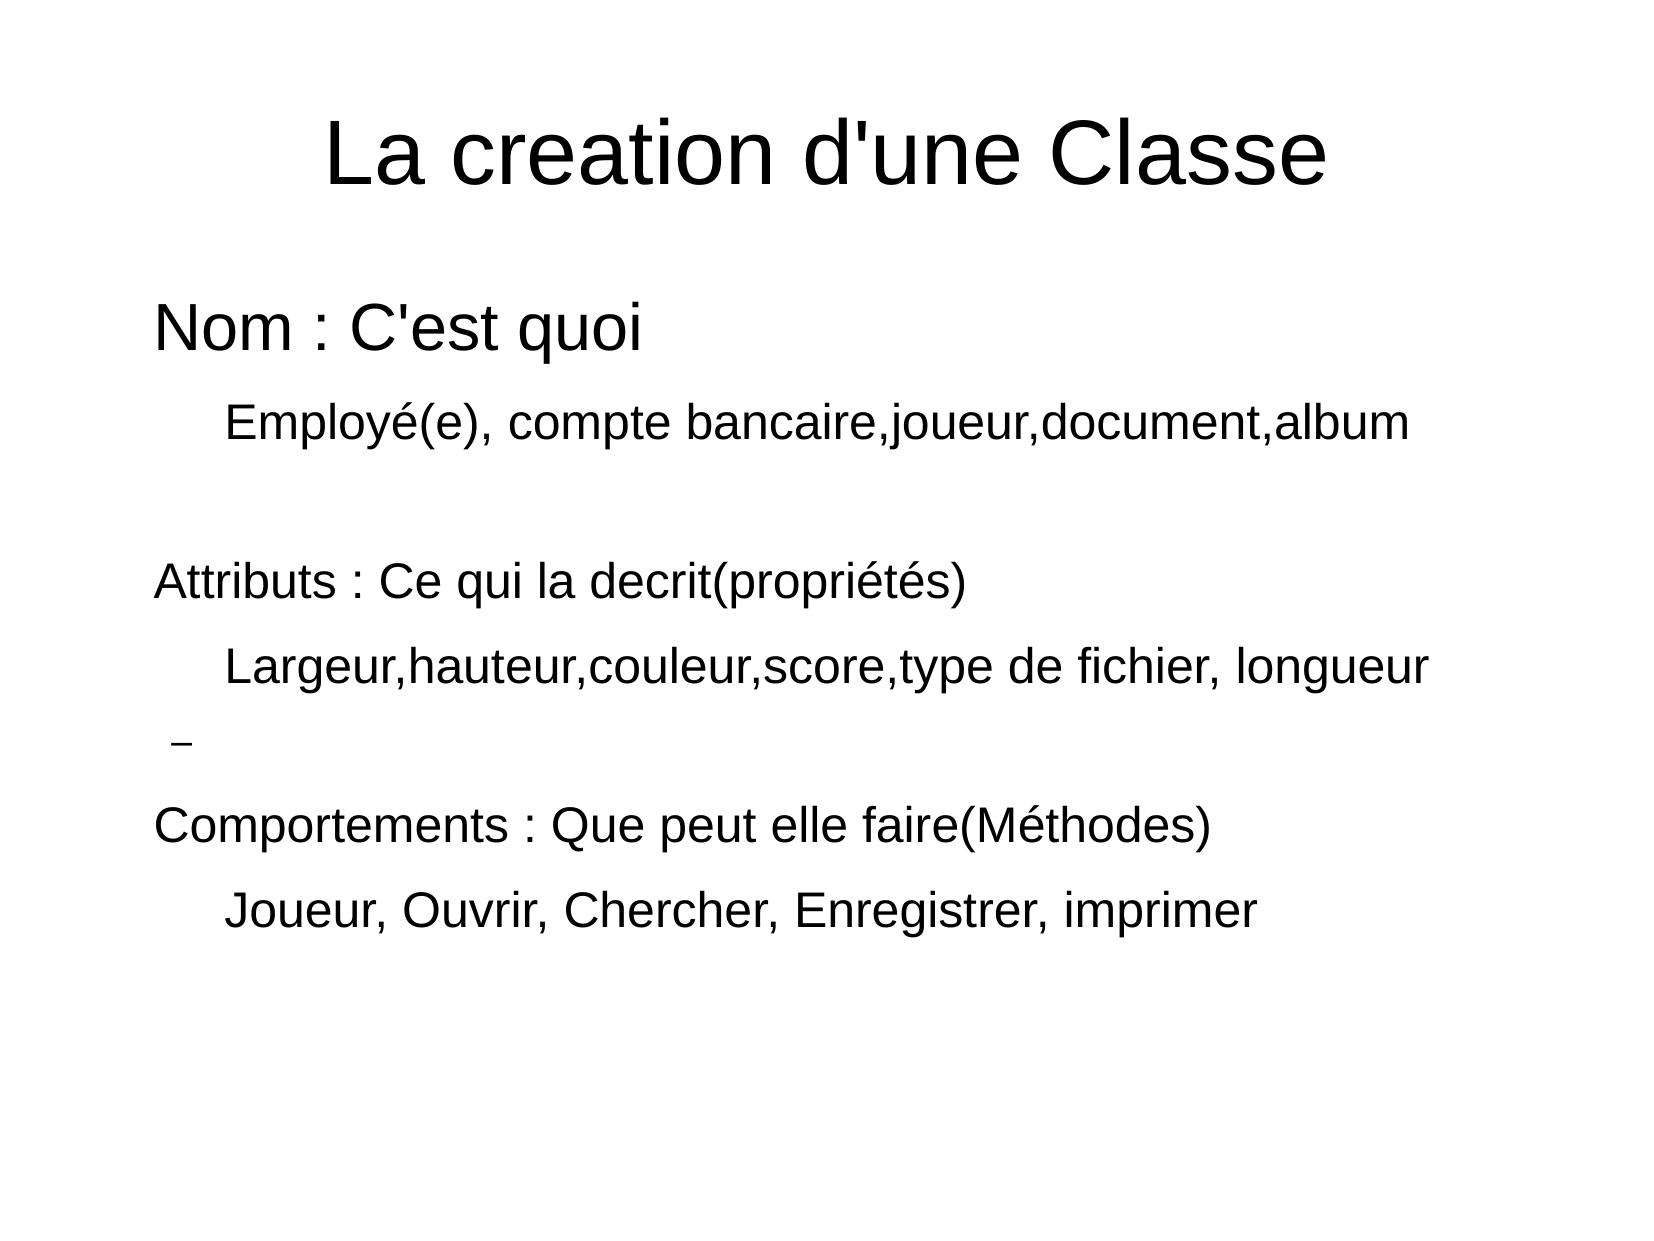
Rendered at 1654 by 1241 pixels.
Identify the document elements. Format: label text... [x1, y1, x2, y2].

list Nom : C'est quoi Employé(e), compte bancaire,joueur,document,album Attributs : Ce qui la decrit(propriétés) Largeur,hauteur,couleur,score,type de fichier, longueur Comportements : Que peut elle faire(Méthodes) Joueur, Ouvrir, Chercher, Enregistrer, imprimer [82, 290, 1571, 1109]
title La creation d'une Classe [82, 49, 1571, 257]
